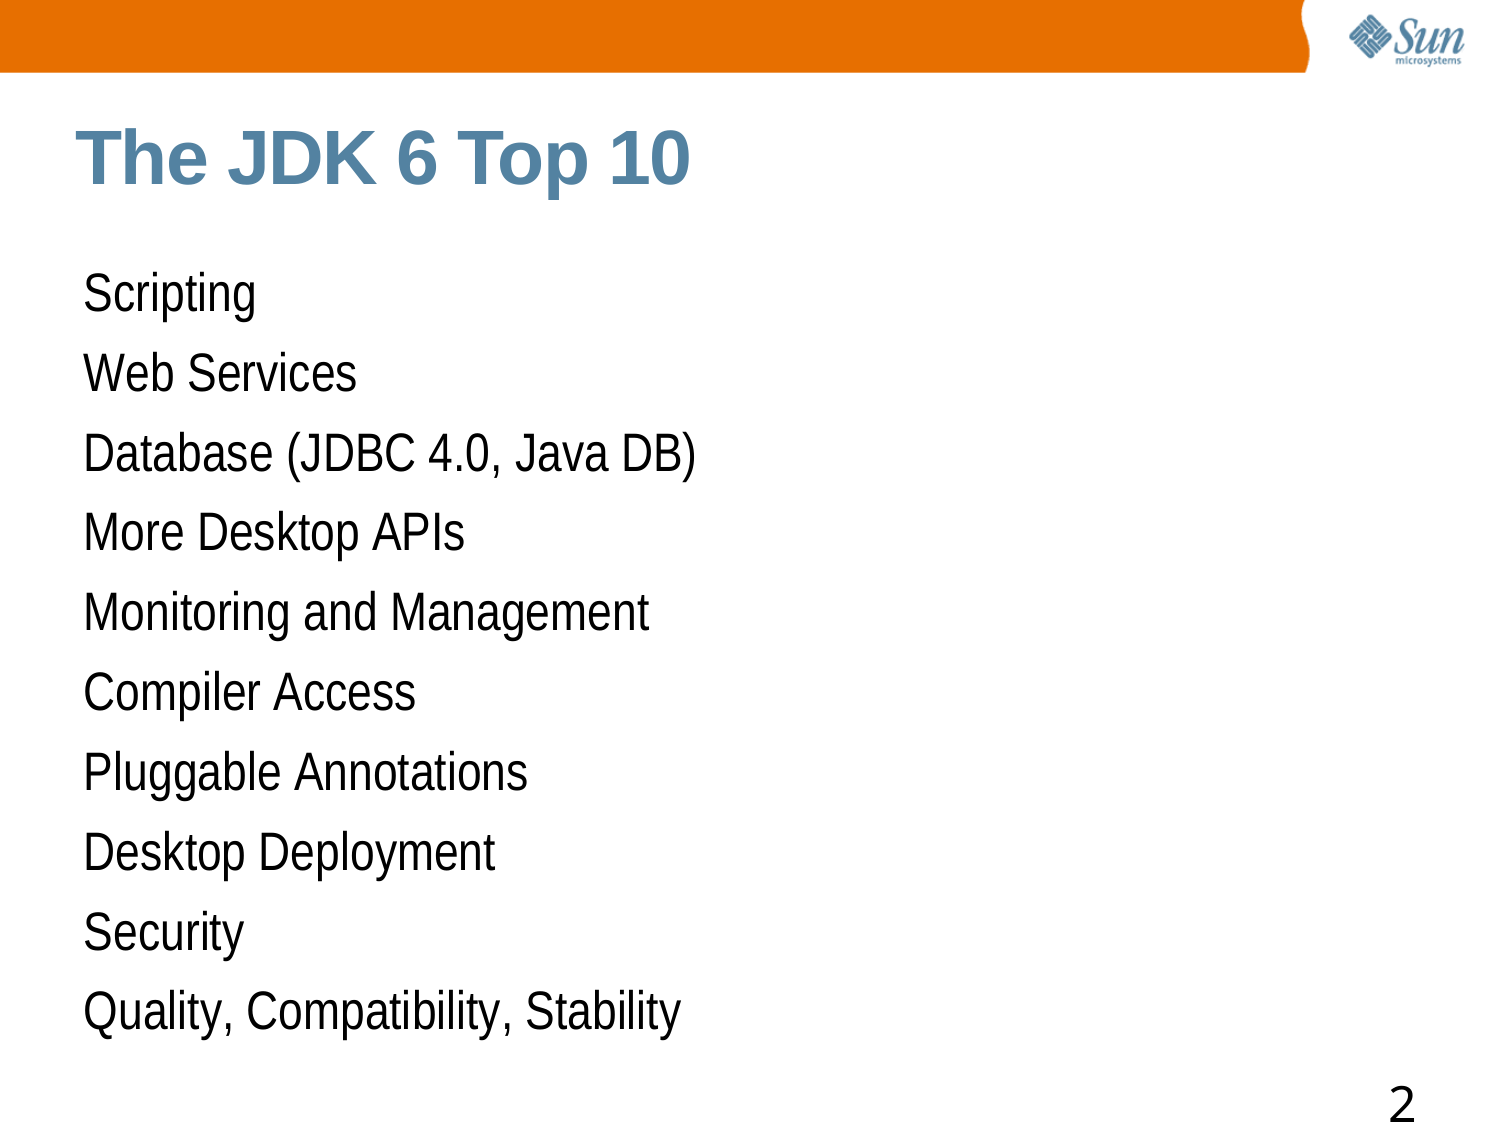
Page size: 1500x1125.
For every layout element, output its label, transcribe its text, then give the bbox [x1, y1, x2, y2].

title The JDK 6 Top 10 [75, 122, 1438, 228]
list Scripting Web Services Database (JDBC 4.0, Java DB) More Desktop APIs Monitoring and Management Compiler Access Pluggable Annotations Desktop Deployment Security Quality, Compatibility, Stability [64, 269, 1402, 1044]
picture [0, 0, 1500, 75]
